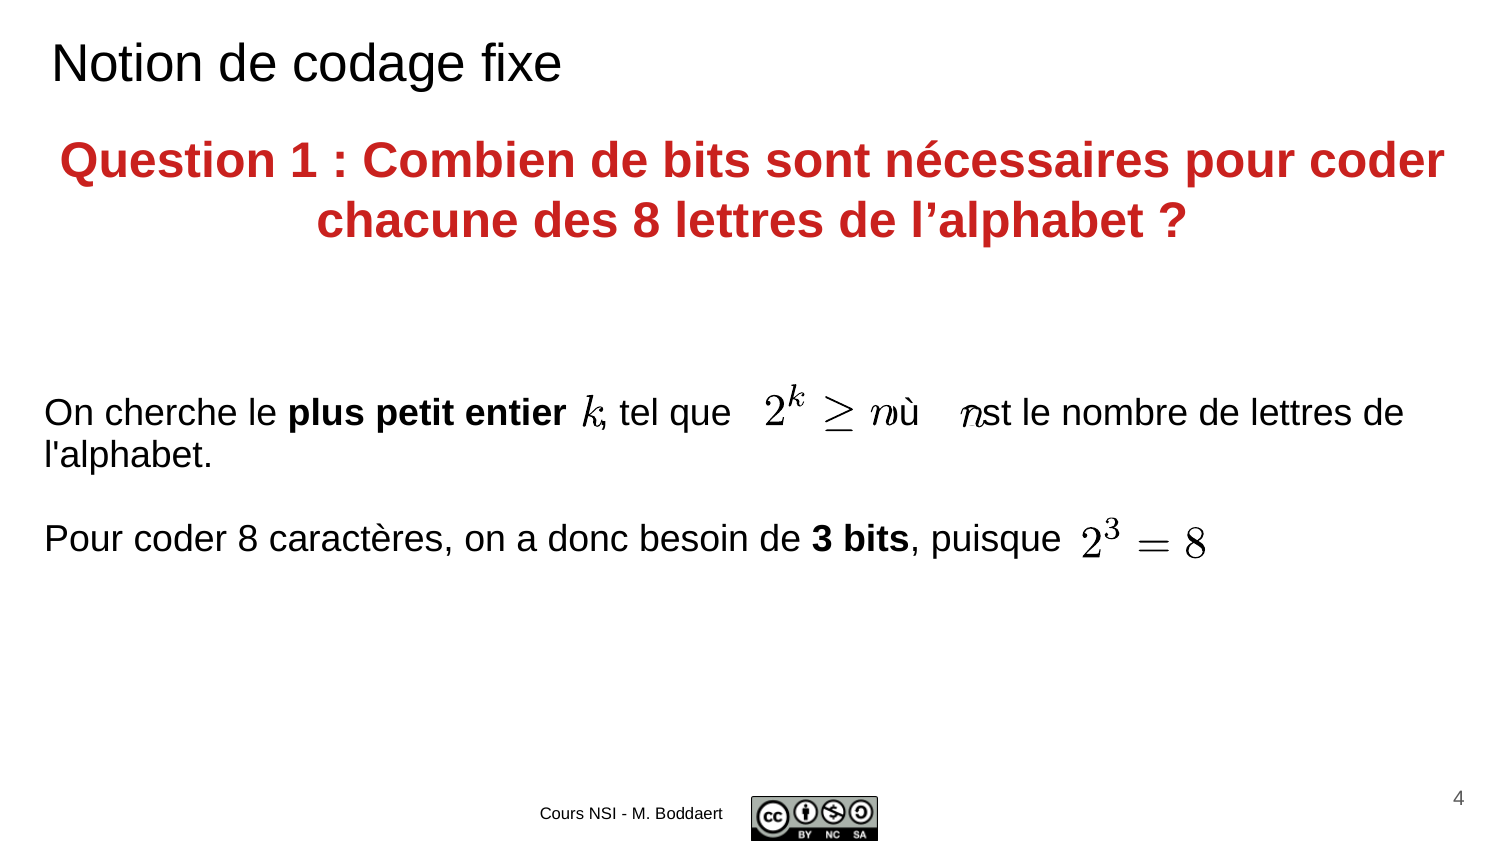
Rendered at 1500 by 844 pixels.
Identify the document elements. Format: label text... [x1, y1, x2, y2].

text_box [960, 407, 986, 428]
slide_number <numéro> [1389, 764, 1480, 830]
title Notion de codage fixe [51, 13, 1449, 108]
text_box On cherche le plus petit entier , tel que où est le nombre de lettres de l'alphabet. Pour coder 8 caractères, on a donc besoin de 3 bits, puisque . [29, 383, 1477, 573]
picture [751, 796, 878, 841]
text_box [582, 394, 604, 427]
text_box [765, 384, 896, 432]
text_box Question 1 : Combien de bits sont nécessaires pour coder chacune des 8 lettres de l’alphabet ? [29, 120, 1477, 383]
text_box [1082, 517, 1206, 559]
